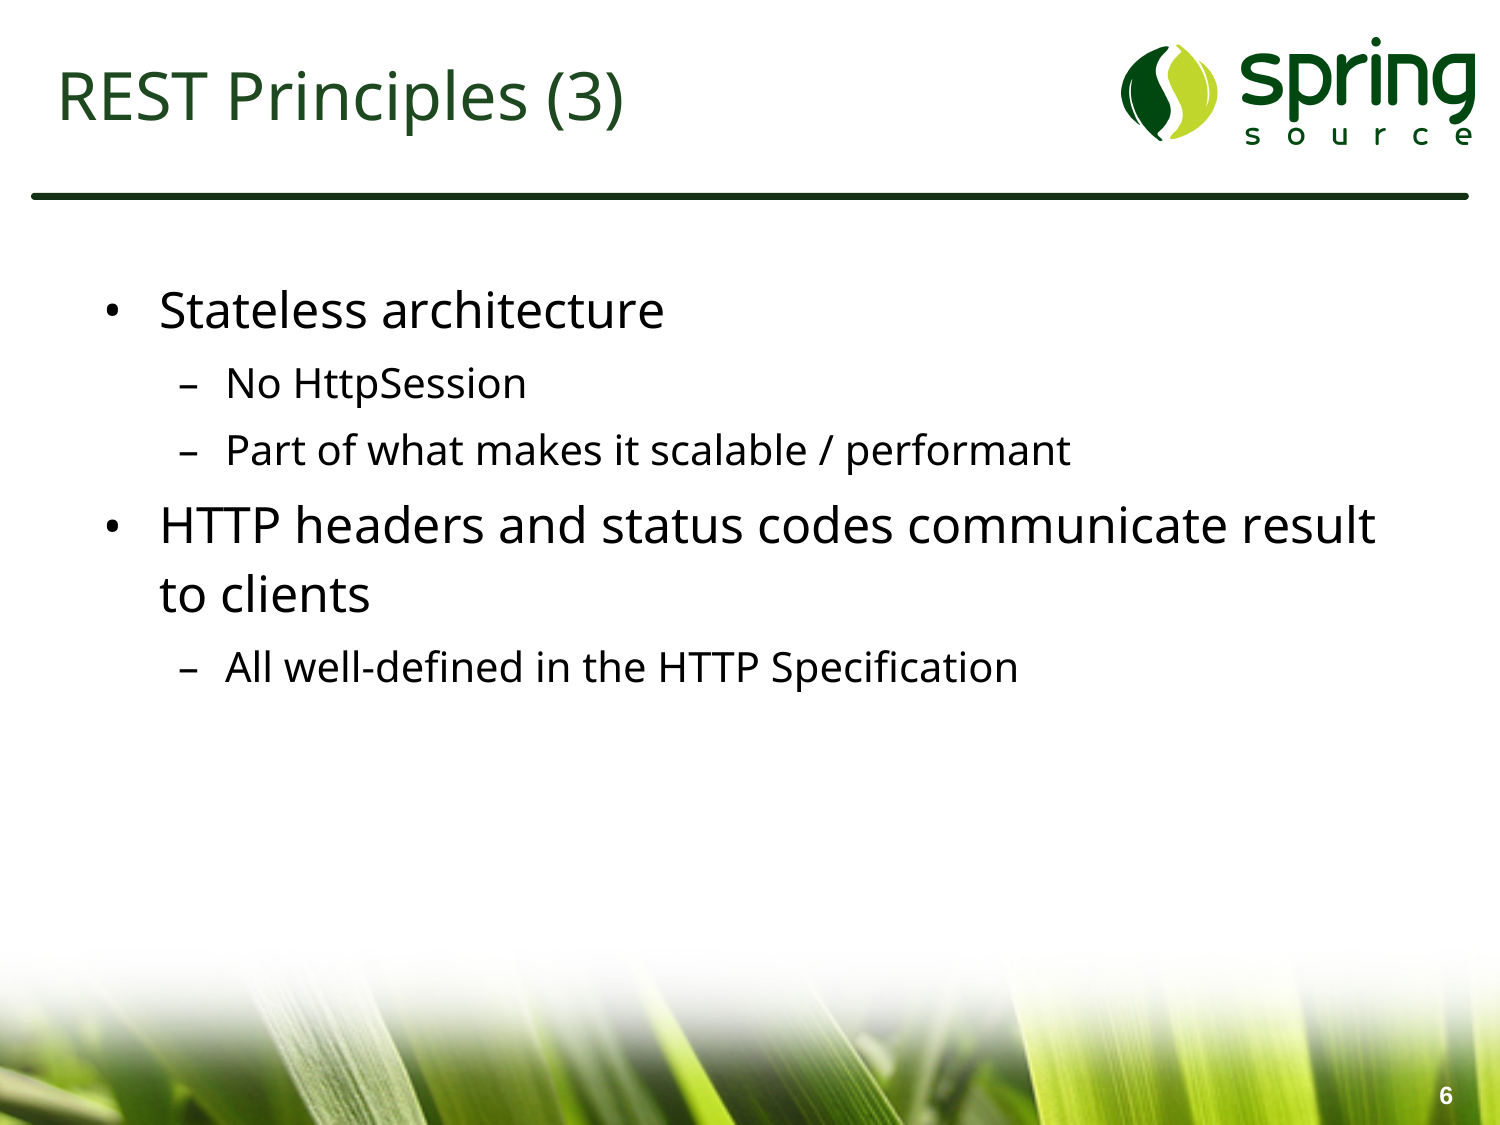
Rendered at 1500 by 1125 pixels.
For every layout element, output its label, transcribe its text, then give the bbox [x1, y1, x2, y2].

title REST Principles (3) [56, 14, 1089, 175]
picture [0, 944, 1500, 1125]
list Stateless architecture No HttpSession Part of what makes it scalable / performant HTTP headers and status codes communicate result to clients All well-defined in the HTTP Specification [103, 275, 1394, 1003]
picture [1121, 37, 1475, 145]
